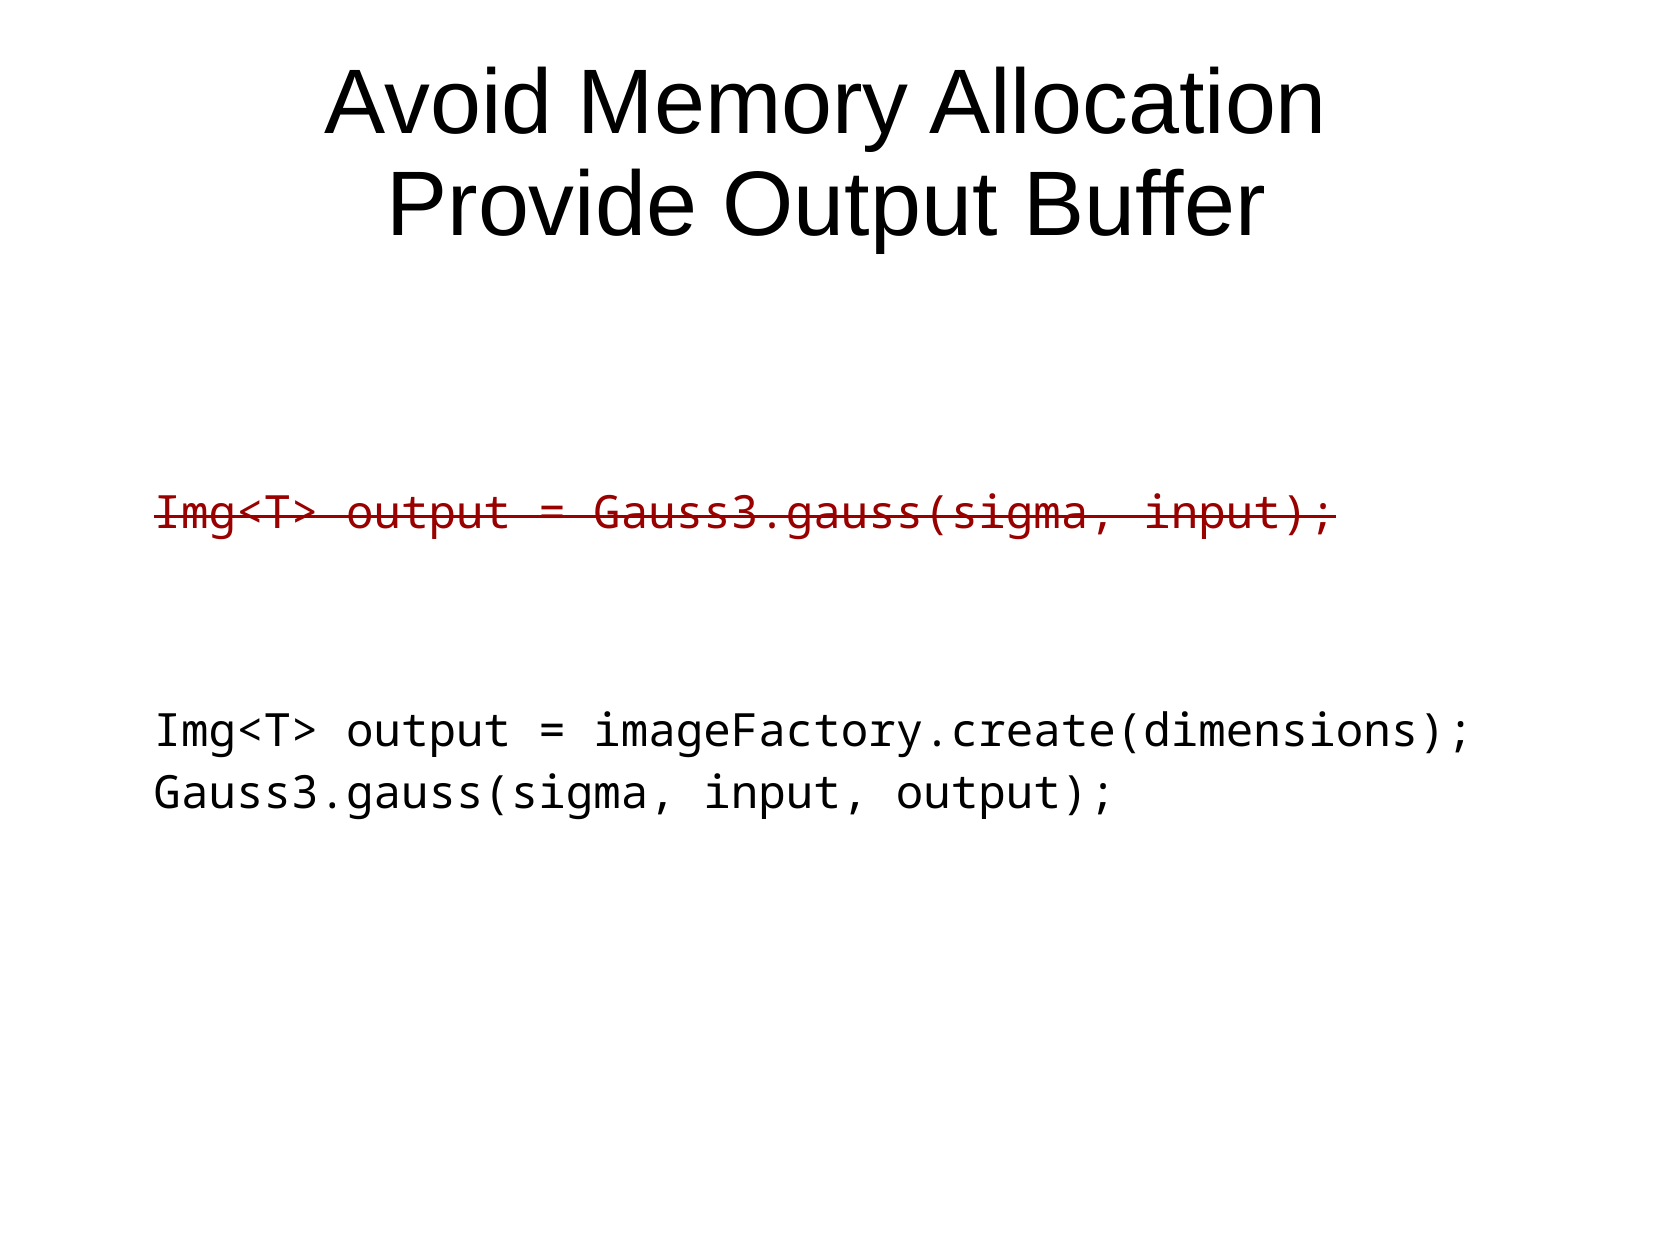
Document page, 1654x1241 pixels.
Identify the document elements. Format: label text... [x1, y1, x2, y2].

list Img<T> output = Gauss3.gauss(sigma, input); Img<T> output = imageFactory.create(dimensions); Gauss3.gauss(sigma, input, output); [82, 480, 1571, 826]
title Avoid Memory Allocation Provide Output Buffer [82, 49, 1571, 257]
